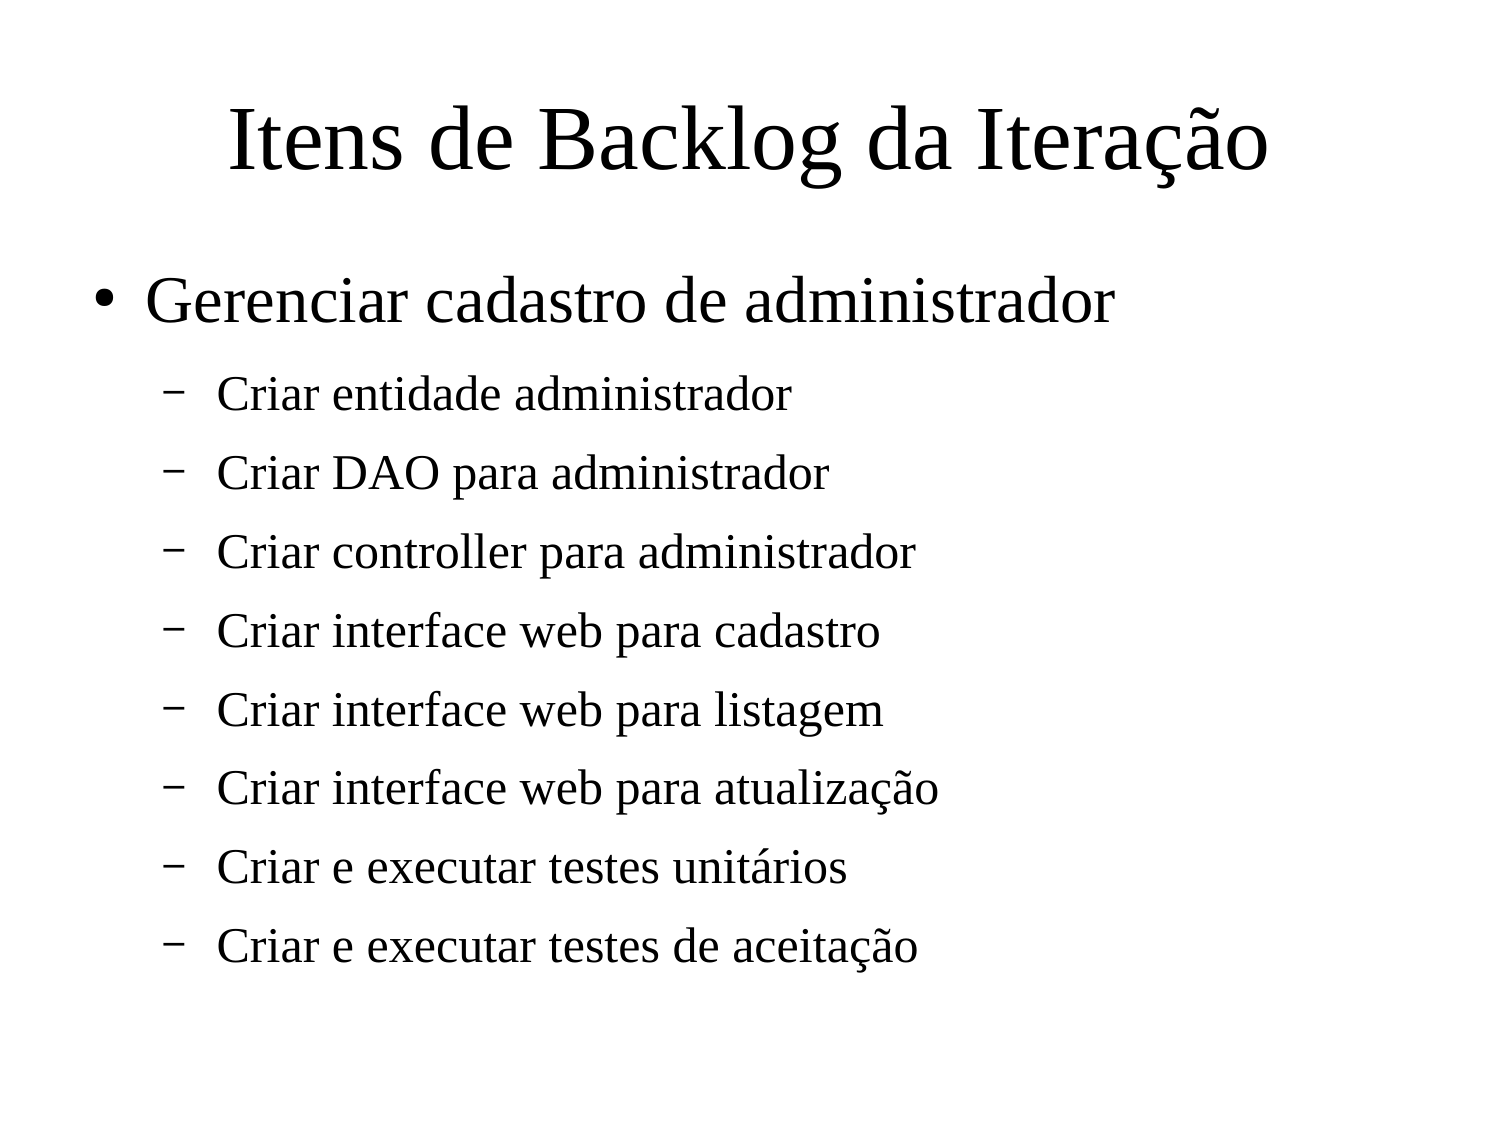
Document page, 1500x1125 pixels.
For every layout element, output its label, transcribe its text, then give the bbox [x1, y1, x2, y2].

title Itens de Backlog da Iteração [75, 45, 1425, 233]
list Gerenciar cadastro de administrador Criar entidade administrador Criar DAO para administrador Criar controller para administrador Criar interface web para cadastro Criar interface web para listagem Criar interface web para atualização Criar e executar testes unitários Criar e executar testes de aceitação [75, 262, 1425, 1005]
